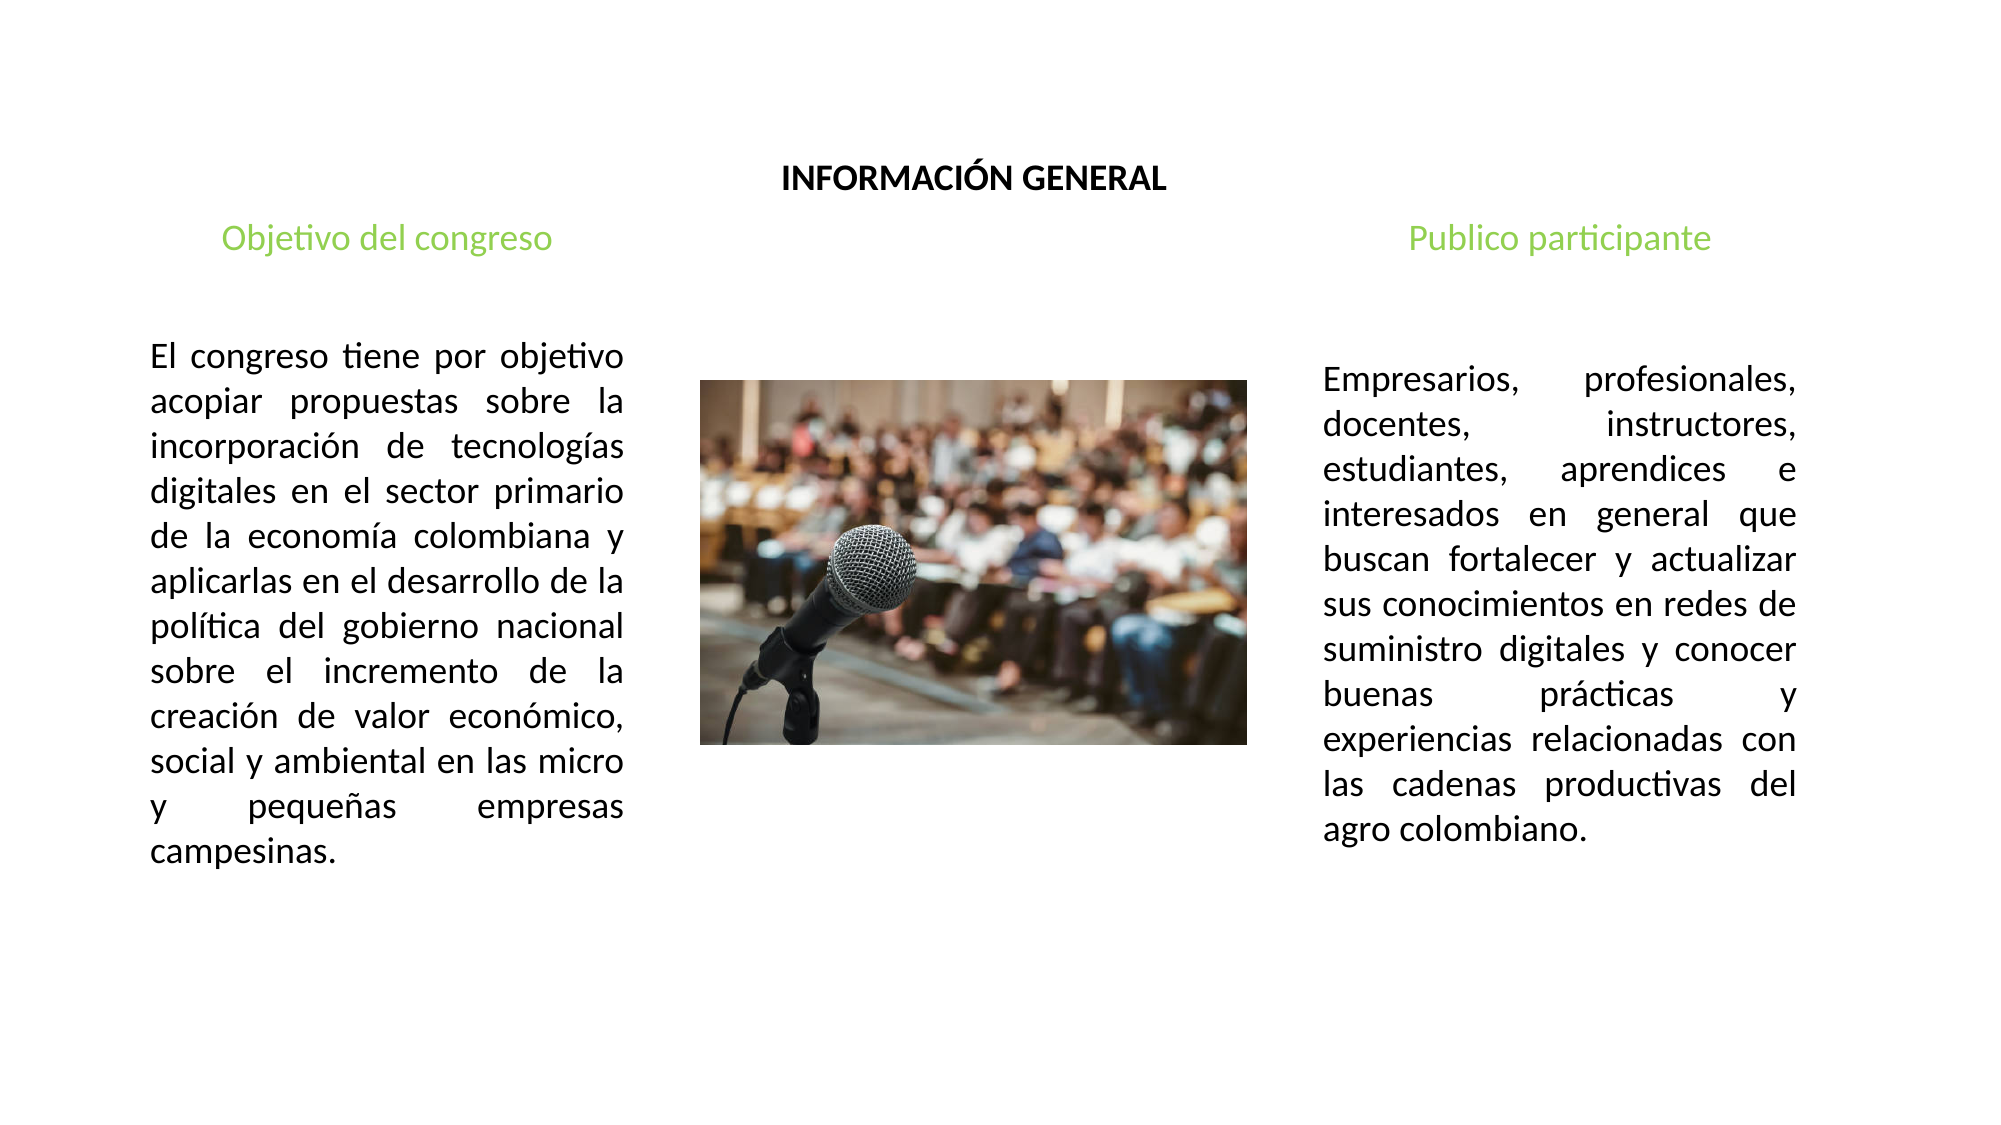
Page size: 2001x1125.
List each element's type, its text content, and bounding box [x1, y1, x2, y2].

picture [700, 380, 1247, 745]
text_box INFORMACIÓN GENERAL [700, 145, 1247, 206]
text_box Empresarios, profesionales, docentes, instructores, estudiantes, aprendices e interesados en general que buscan fortalecer y actualizar sus conocimientos en redes de suministro digitales y conocer buenas prácticas y experiencias relacionadas con las cadenas productivas del agro colombiano. [1307, 346, 1813, 857]
text_box Publico participante [1360, 205, 1761, 266]
text_box Objetivo del congreso [195, 205, 580, 266]
text_box El congreso tiene por objetivo acopiar propuestas sobre la incorporación de tecnologías digitales en el sector primario de la economía colombiana y aplicarlas en el desarrollo de la política del gobierno nacional sobre el incremento de la creación de valor económico, social y ambiental en las micro y pequeñas empresas campesinas. [135, 323, 640, 879]
